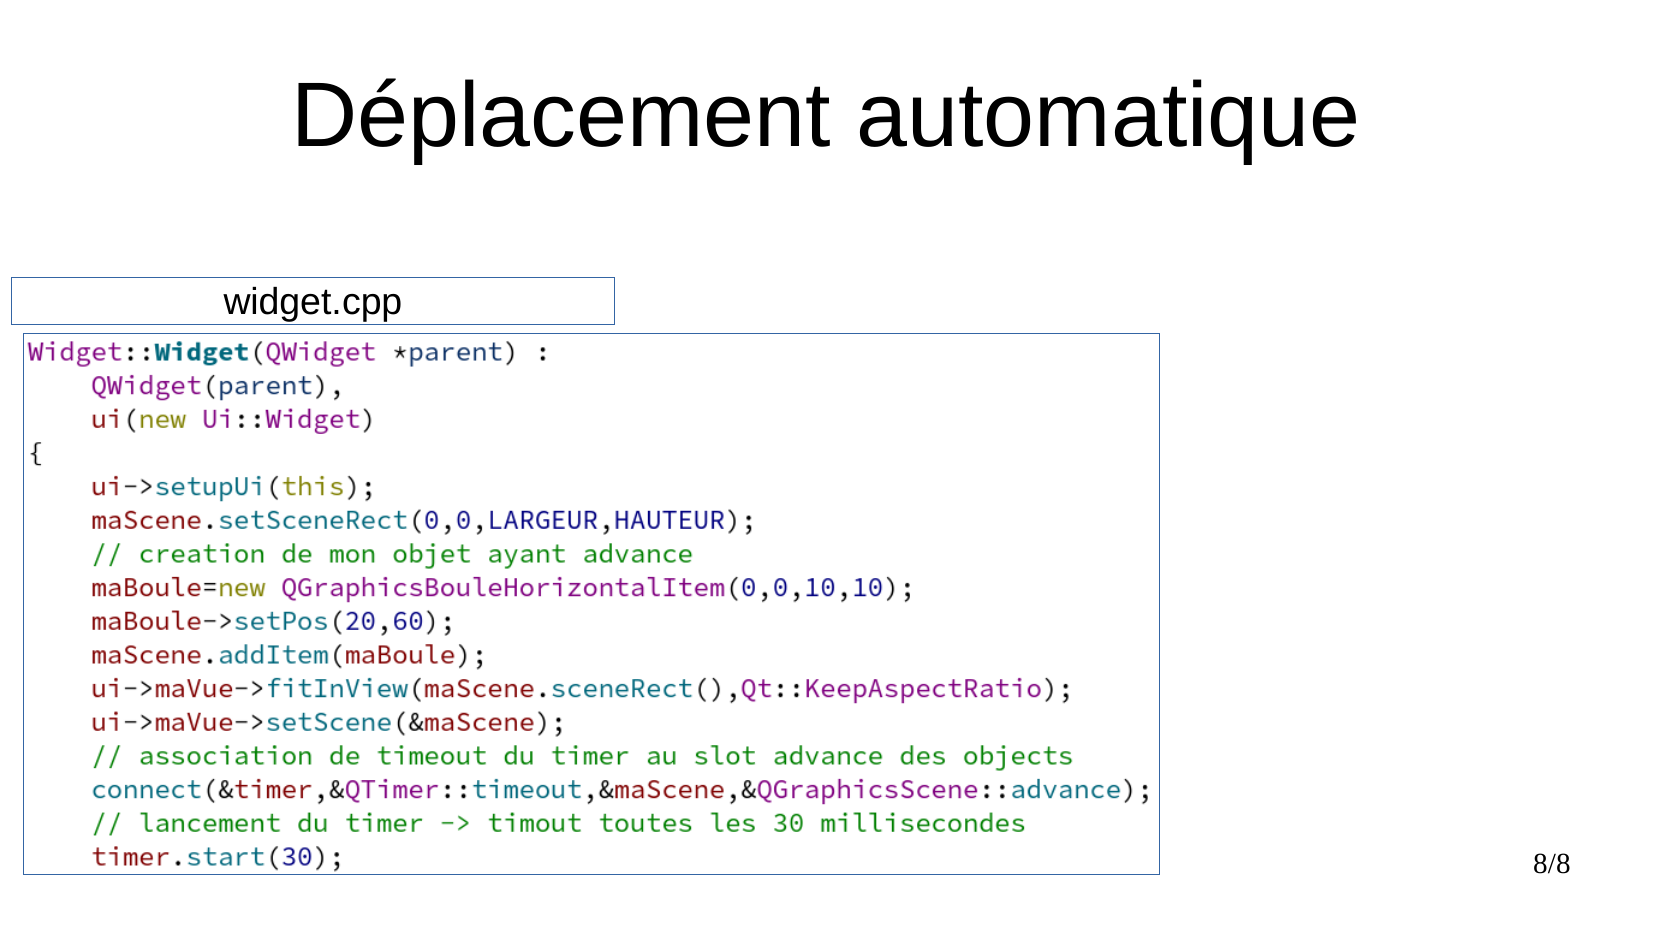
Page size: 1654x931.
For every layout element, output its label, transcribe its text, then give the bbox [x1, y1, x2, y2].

title Déplacement automatique [82, 37, 1571, 193]
picture [23, 333, 1160, 875]
text_box widget.cpp [11, 277, 615, 325]
